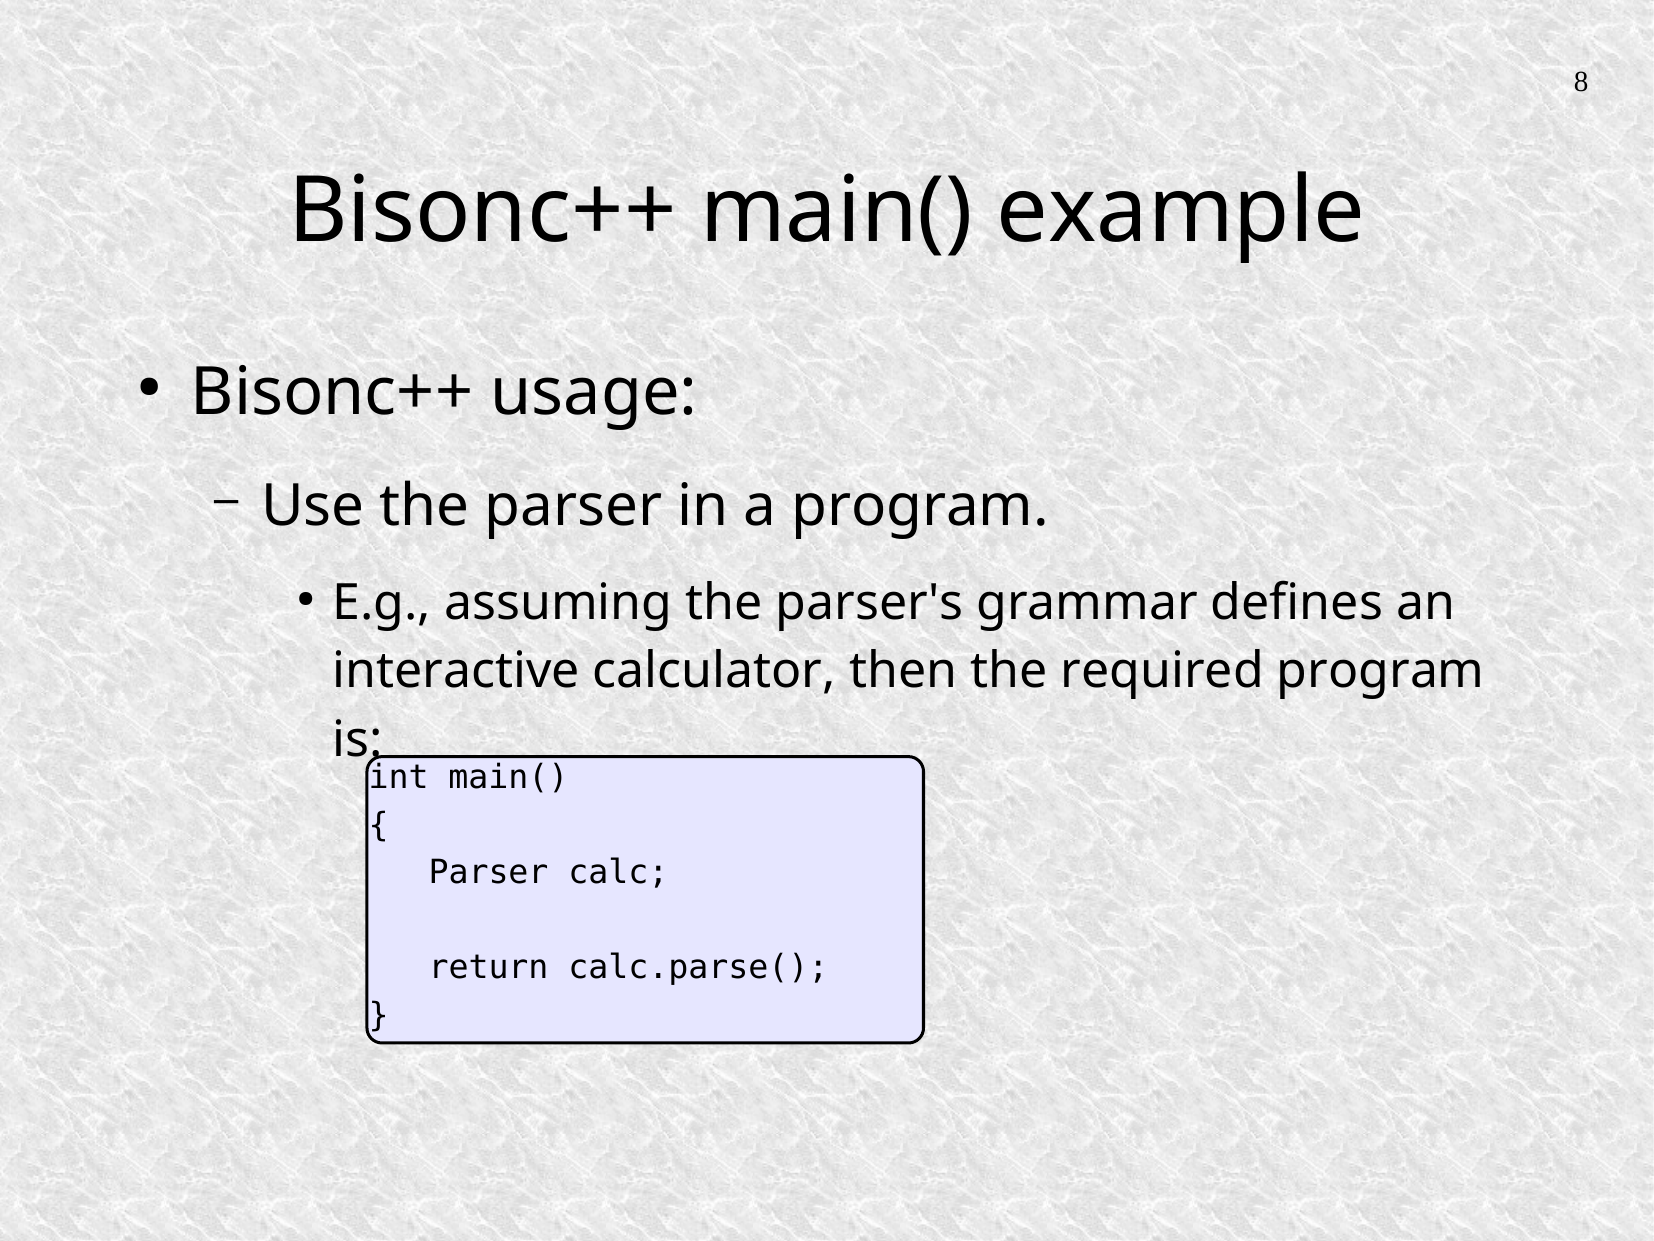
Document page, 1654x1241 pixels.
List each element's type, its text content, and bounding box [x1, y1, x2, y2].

text_box int main() { Parser calc; return calc.parse(); } [366, 756, 924, 1043]
title Bisonc++ main() example [121, 102, 1534, 311]
picture [0, 0, 1654, 1241]
list Bisonc++ usage: Use the parser in a program. E.g., assuming the parser's grammar defines an interactive calculator, then the required program is: [119, 342, 1532, 1125]
